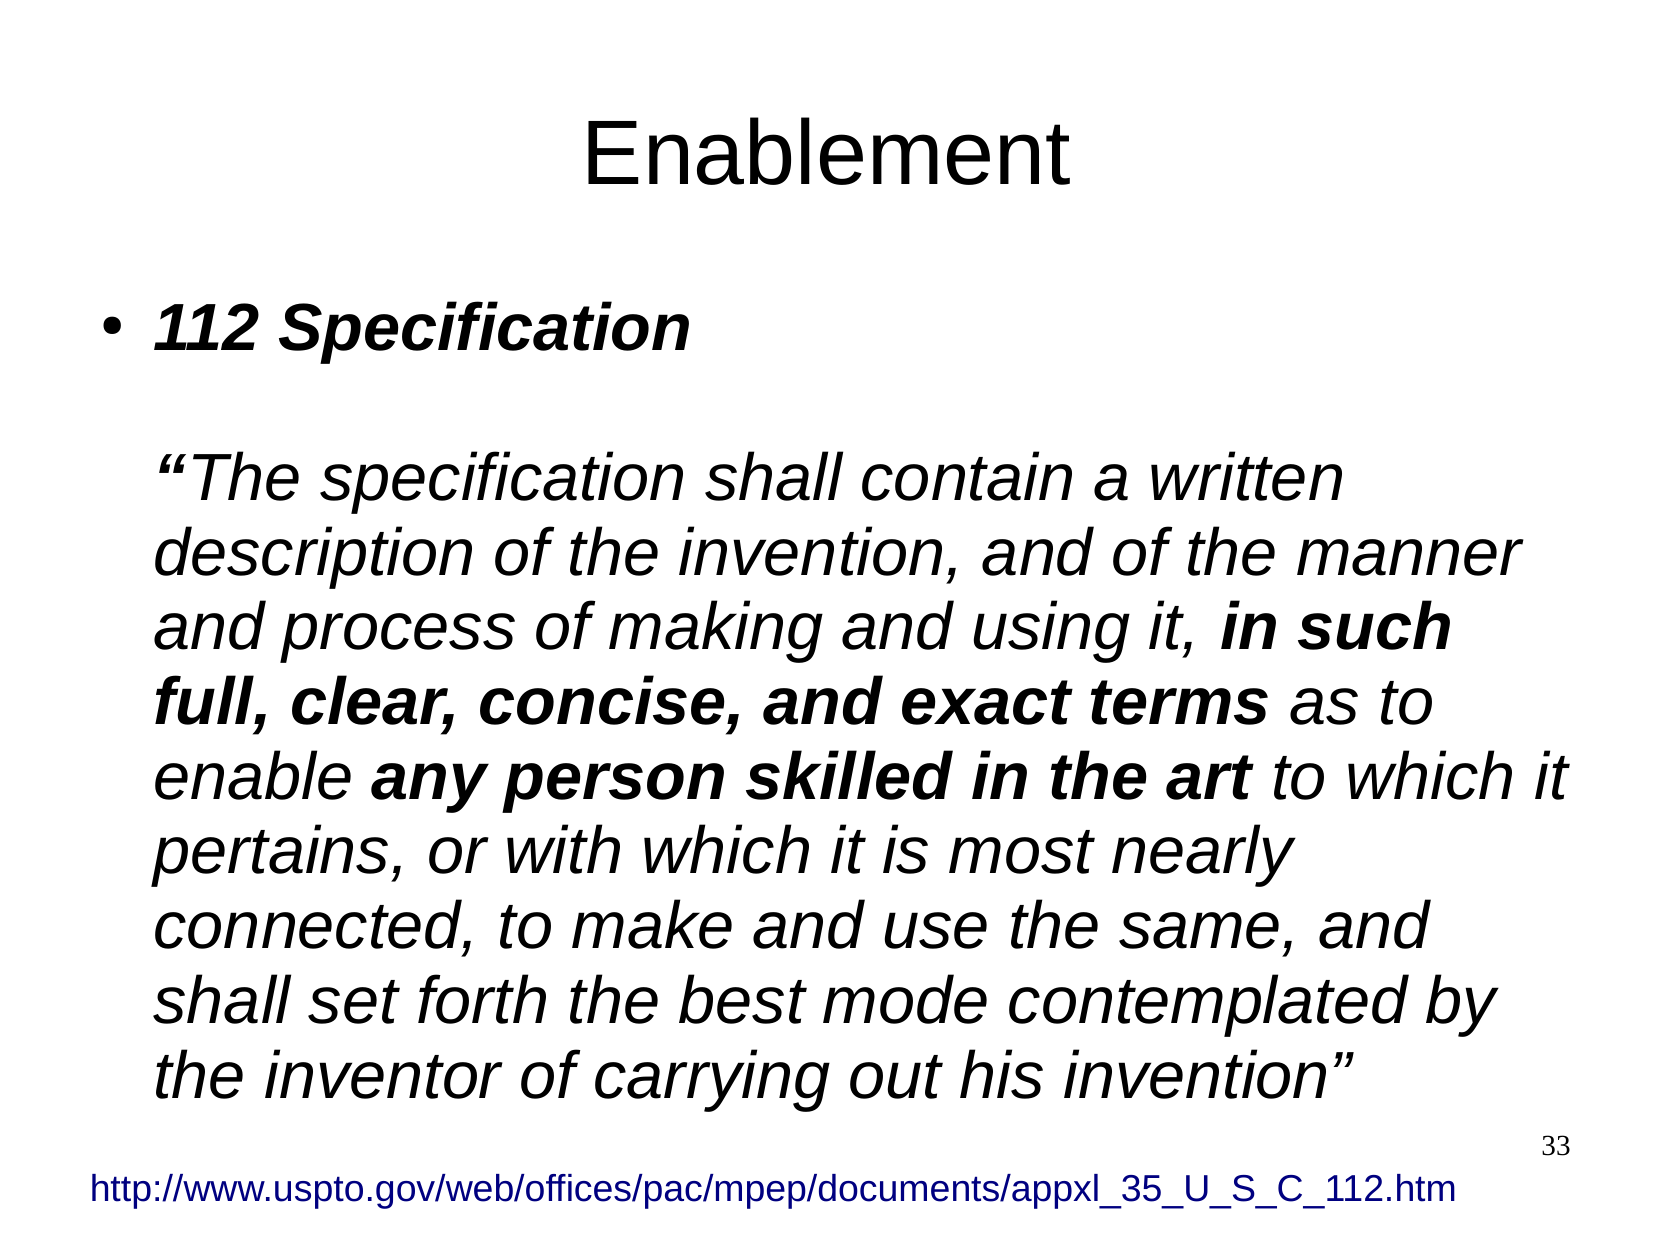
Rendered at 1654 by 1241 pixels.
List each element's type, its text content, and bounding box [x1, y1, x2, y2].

list 112 Specification “The specification shall contain a written description of the invention, and of the manner and process of making and using it, in such full, clear, concise, and exact terms as to enable any person skilled in the art to which it pertains, or with which it is most nearly connected, to make and use the same, and shall set forth the best mode contemplated by the inventor of carrying out his invention” [82, 290, 1571, 1113]
text_box http://www.uspto.gov/web/offices/pac/mpep/documents/appxl_35_U_S_C_112.htm [75, 1160, 1530, 1218]
title Enablement [82, 56, 1571, 250]
